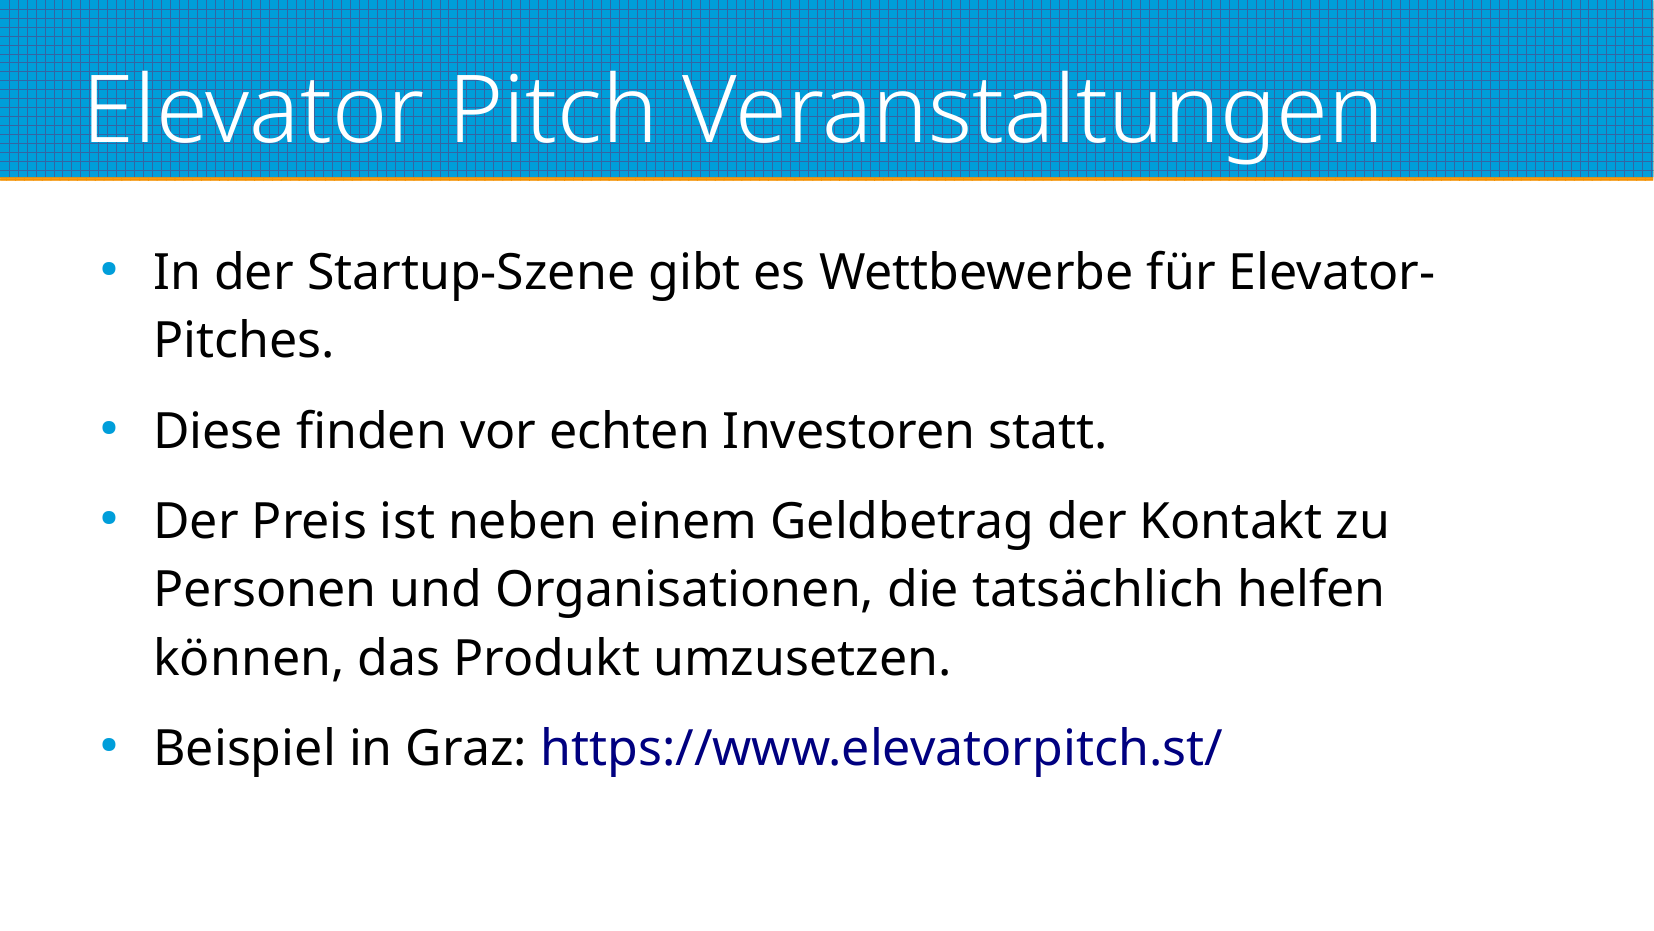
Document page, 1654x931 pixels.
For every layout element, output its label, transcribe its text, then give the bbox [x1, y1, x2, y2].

list In der Startup-Szene gibt es Wettbewerbe für Elevator-Pitches. Diese finden vor echten Investoren statt. Der Preis ist neben einem Geldbetrag der Kontakt zu Personen und Organisationen, die tatsächlich helfen können, das Produkt umzusetzen. Beispiel in Graz: https://www.elevatorpitch.st/ [82, 236, 1565, 811]
title Elevator Pitch Veranstaltungen [82, 14, 1571, 171]
